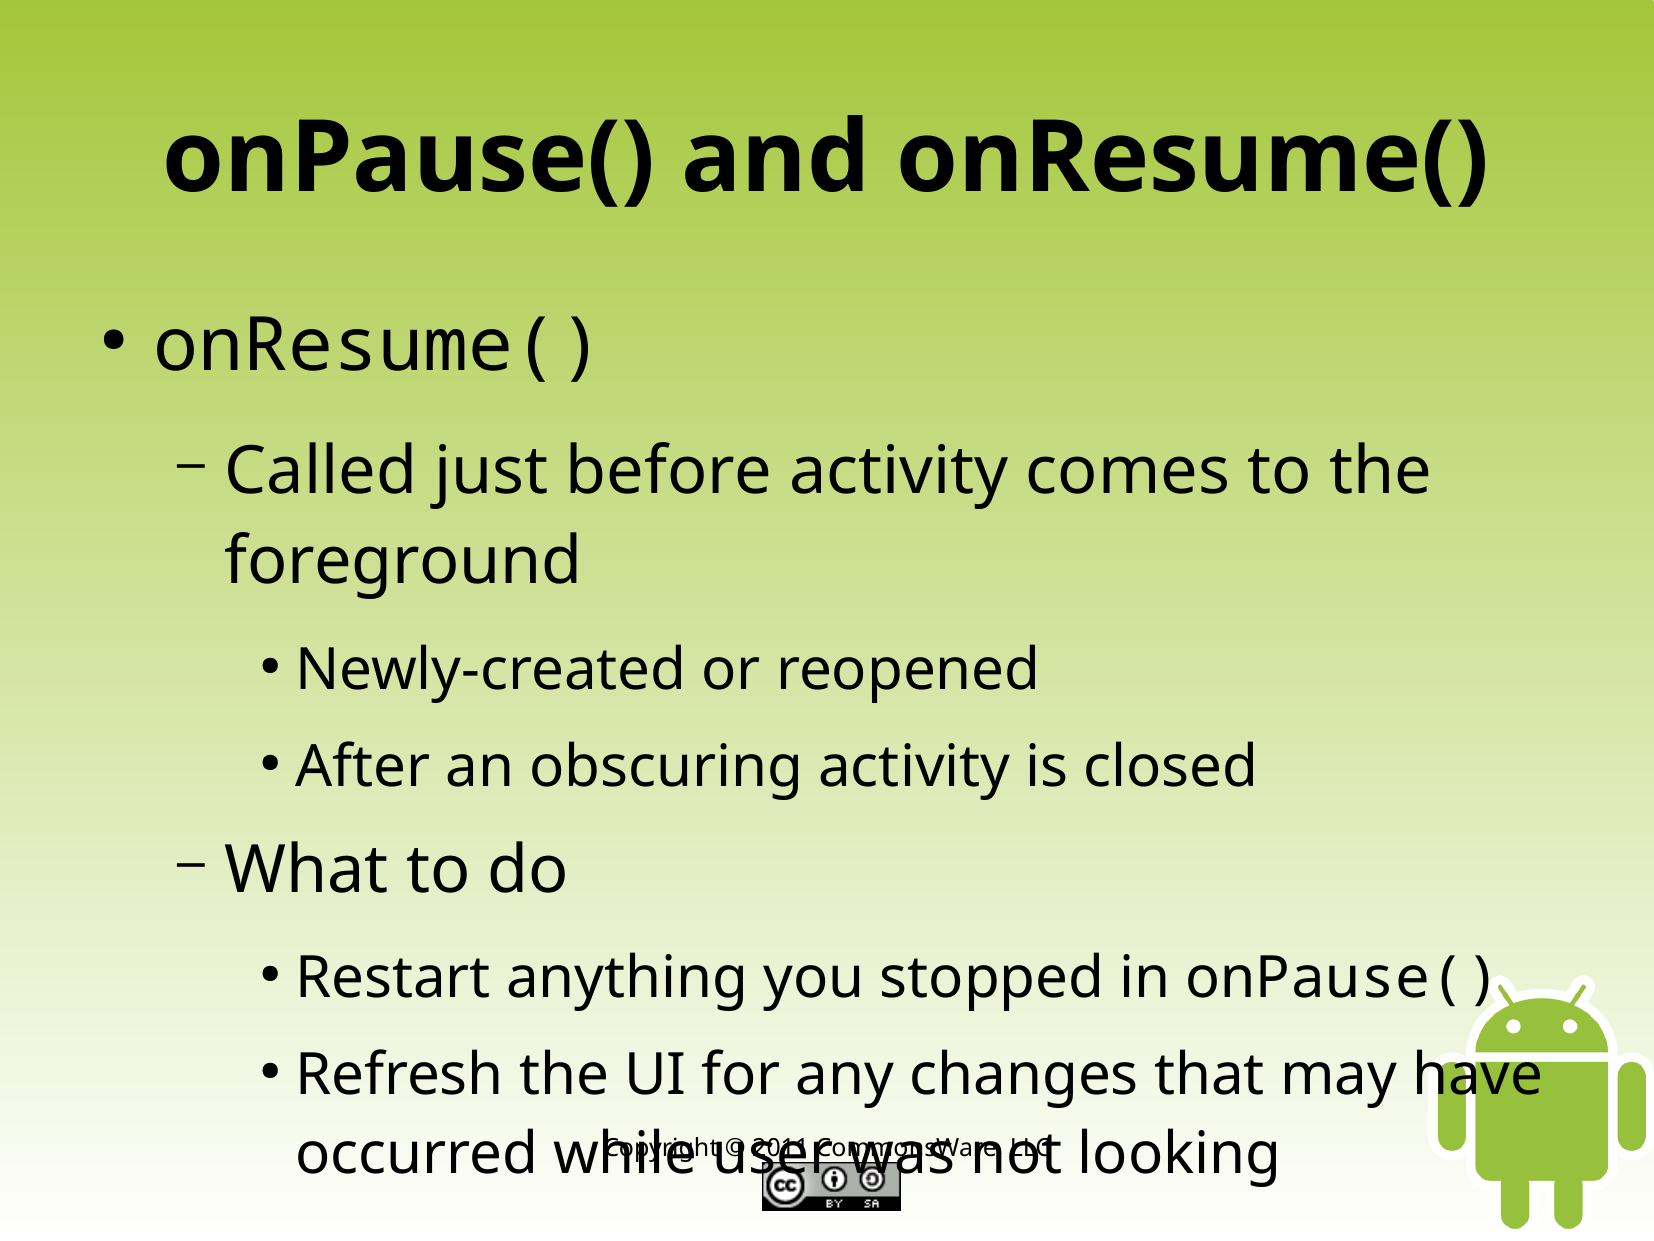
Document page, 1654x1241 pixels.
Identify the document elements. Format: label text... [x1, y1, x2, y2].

picture [762, 1162, 901, 1211]
title onPause() and onResume() [82, 49, 1571, 257]
picture [762, 1162, 768, 1169]
list onResume() Called just before activity comes to the foreground Newly-created or reopened After an obscuring activity is closed What to do Restart anything you stopped in onPause() Refresh the UI for any changes that may have occurred while user was not looking [82, 290, 1571, 1126]
picture [1428, 975, 1654, 1238]
